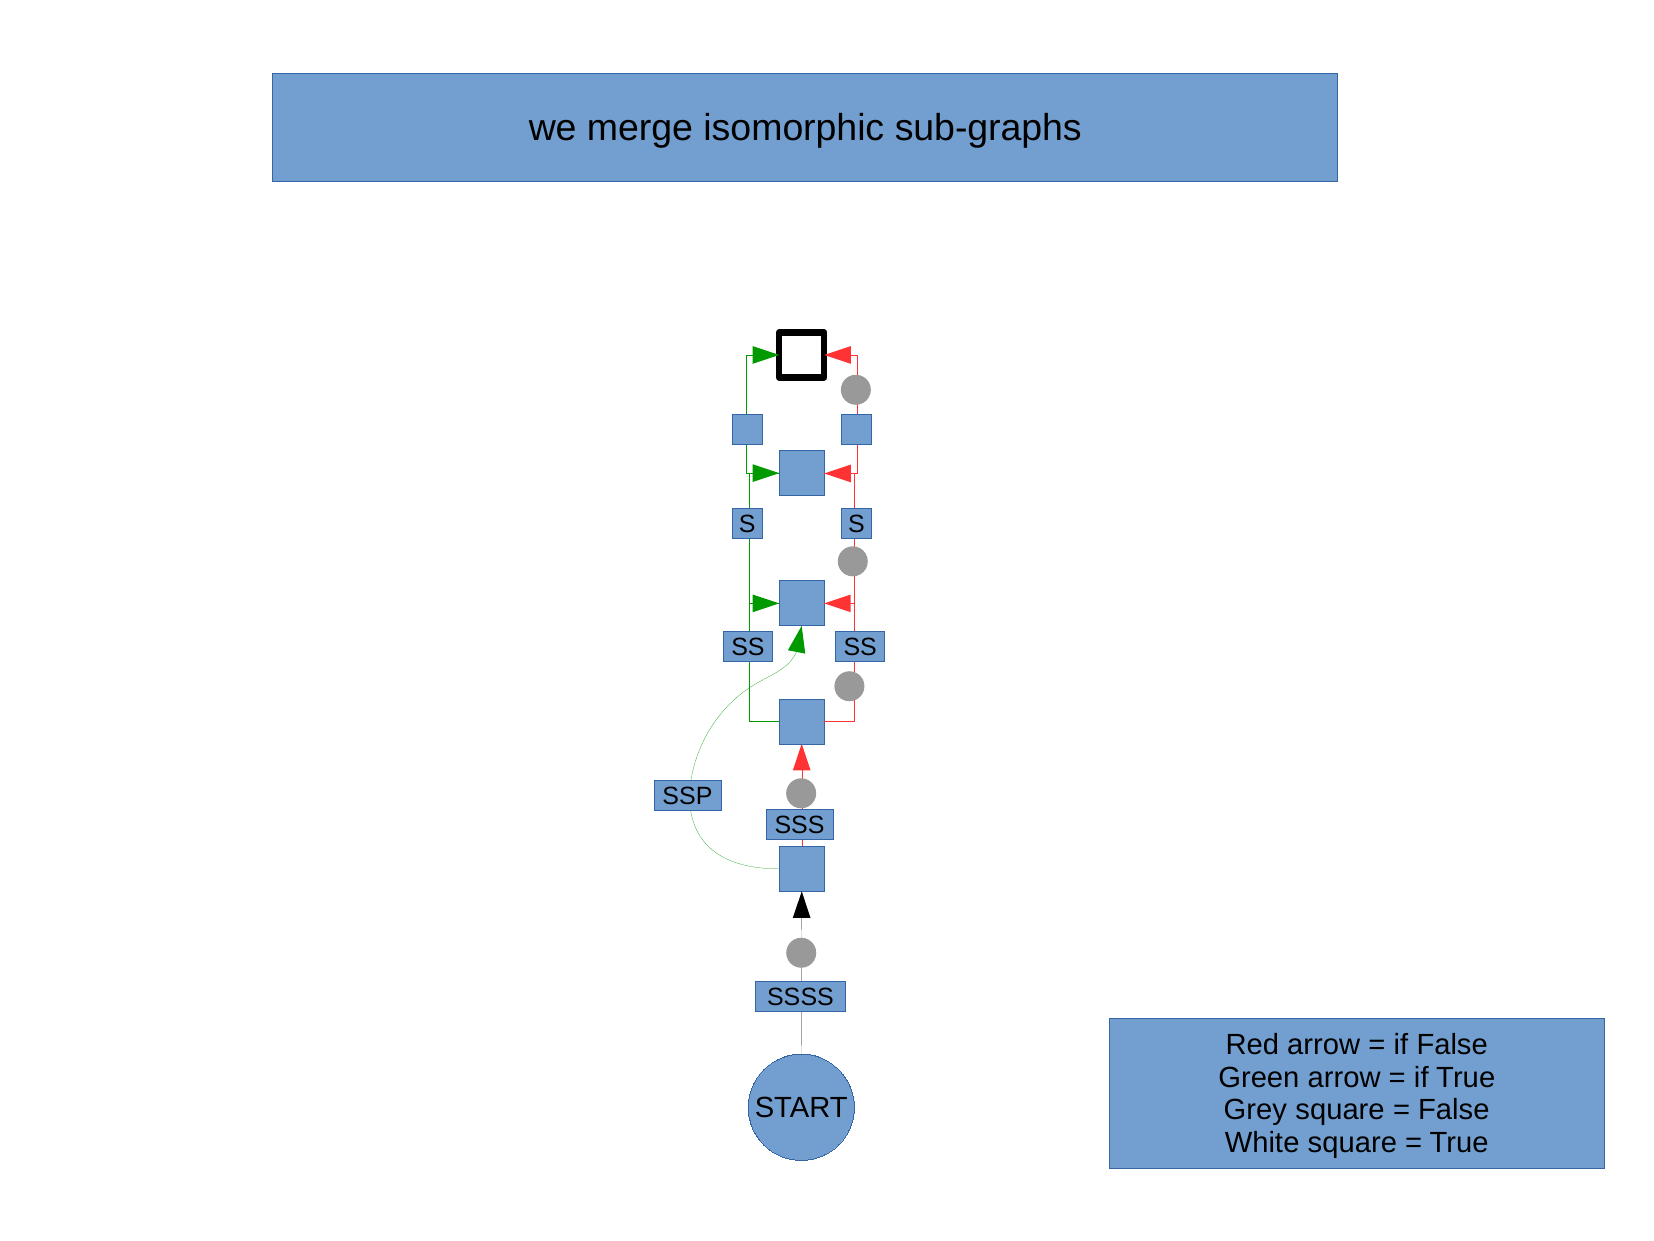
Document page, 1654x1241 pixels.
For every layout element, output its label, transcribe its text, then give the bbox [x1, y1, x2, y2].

text_box we merge isomorphic sub-graphs [272, 73, 1338, 182]
text_box [841, 414, 872, 445]
text_box SSSS [755, 981, 846, 1012]
text_box SSS [766, 809, 834, 840]
text_box [779, 332, 825, 378]
text_box START [748, 1054, 855, 1161]
text_box [834, 671, 865, 702]
text_box S [841, 508, 872, 539]
text_box [732, 414, 763, 445]
text_box Red arrow = if False Green arrow = if True Grey square = False White square = True [1109, 1018, 1605, 1169]
text_box [837, 546, 868, 577]
text_box [779, 699, 825, 745]
text_box SSP [654, 780, 722, 811]
text_box [779, 846, 825, 892]
text_box S [732, 508, 763, 539]
text_box [840, 374, 871, 405]
text_box [786, 778, 817, 809]
text_box [779, 450, 825, 496]
text_box [779, 580, 825, 626]
text_box SS [723, 631, 773, 662]
text_box SS [835, 631, 885, 662]
text_box [786, 937, 817, 968]
